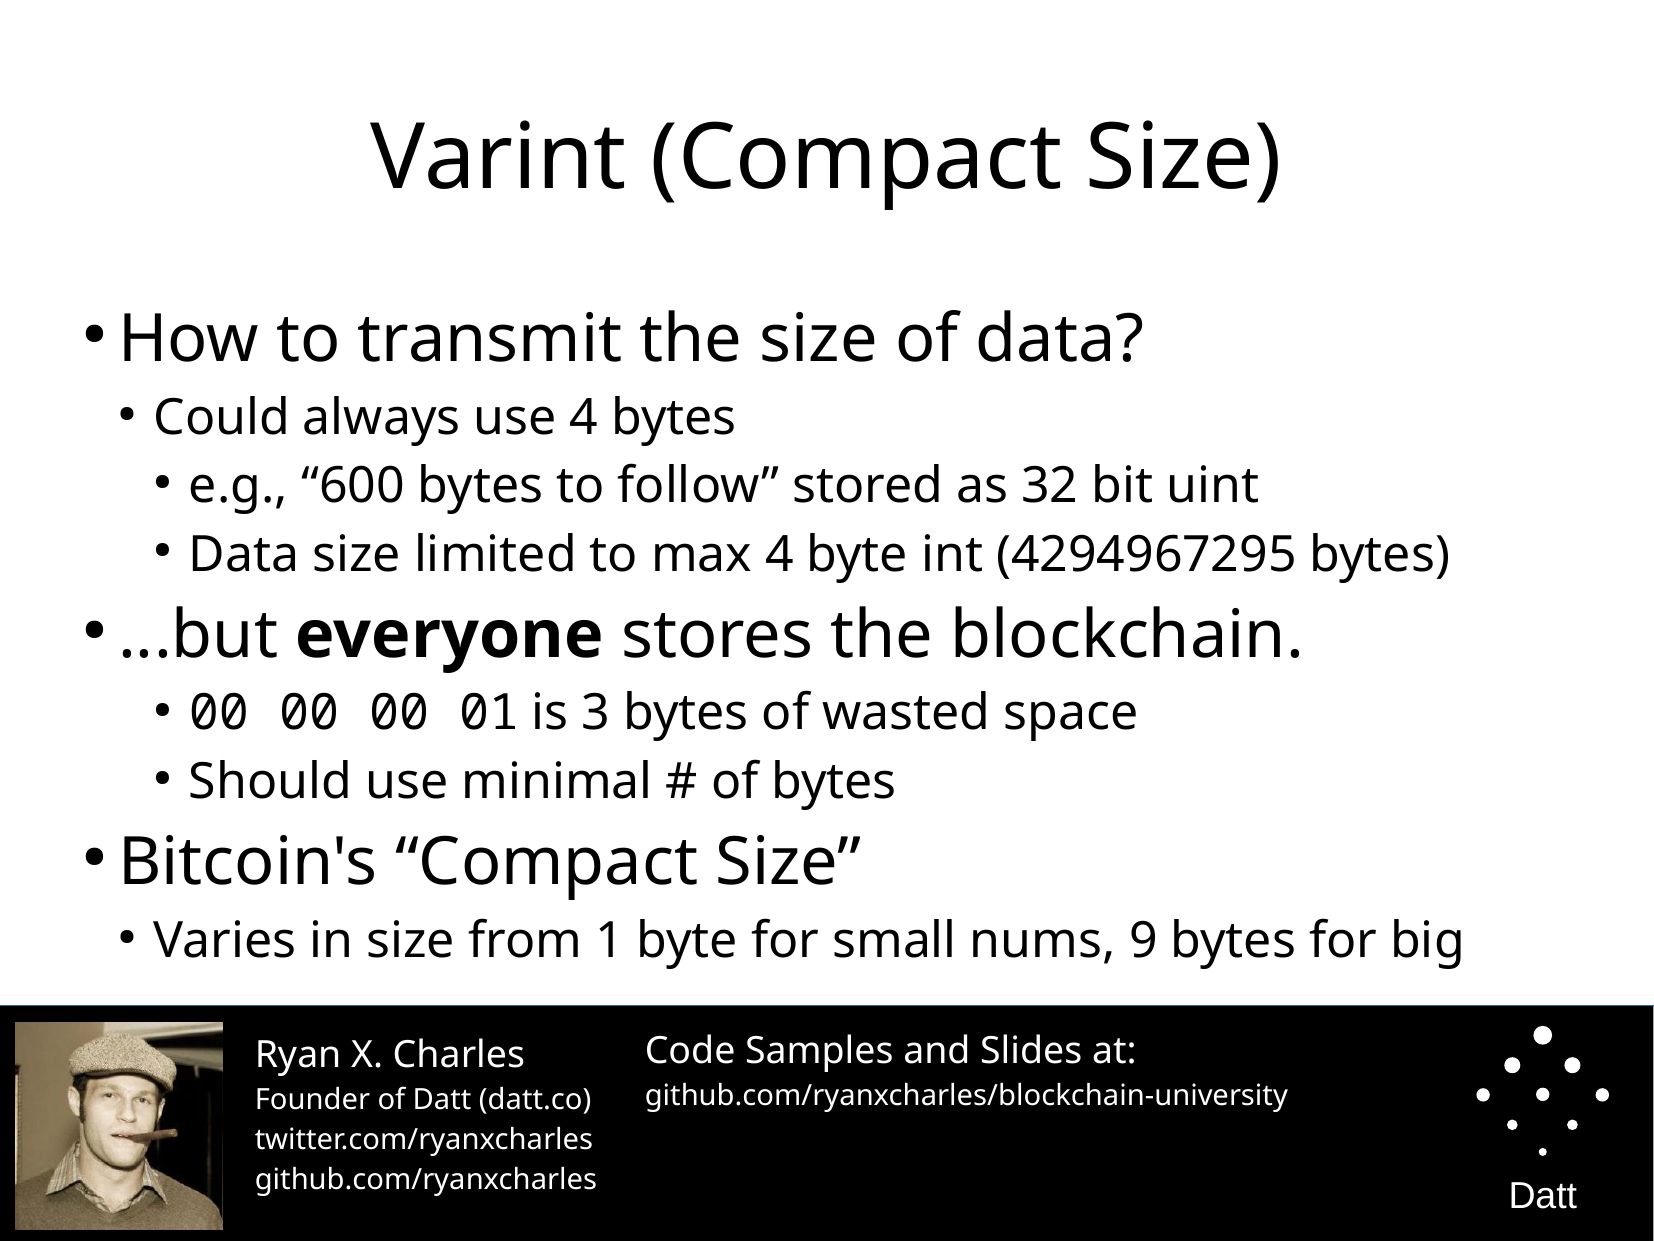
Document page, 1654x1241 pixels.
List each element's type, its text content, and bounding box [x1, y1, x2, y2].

title Varint (Compact Size) [82, 49, 1571, 257]
text_box How to transmit the size of data? Could always use 4 bytes e.g., “600 bytes to follow” stored as 32 bit uint Data size limited to max 4 byte int (4294967295 bytes) ...but everyone stores the blockchain. 00 00 00 01 is 3 bytes of wasted space Should use minimal # of bytes Bitcoin's “Compact Size” Varies in size from 1 byte for small nums, 9 bytes for big [82, 290, 1576, 1010]
picture [1475, 1023, 1611, 1159]
text_box Datt [1452, 1167, 1633, 1241]
text_box Ryan X. Charles Founder of Datt (datt.co) twitter.com/ryanxcharles github.com/ryanxcharles [240, 1020, 976, 1241]
text_box Code Samples and Slides at: github.com/ryanxcharles/blockchain-university [630, 1015, 1403, 1156]
text_box [0, 1005, 1654, 1241]
picture [15, 1022, 223, 1231]
